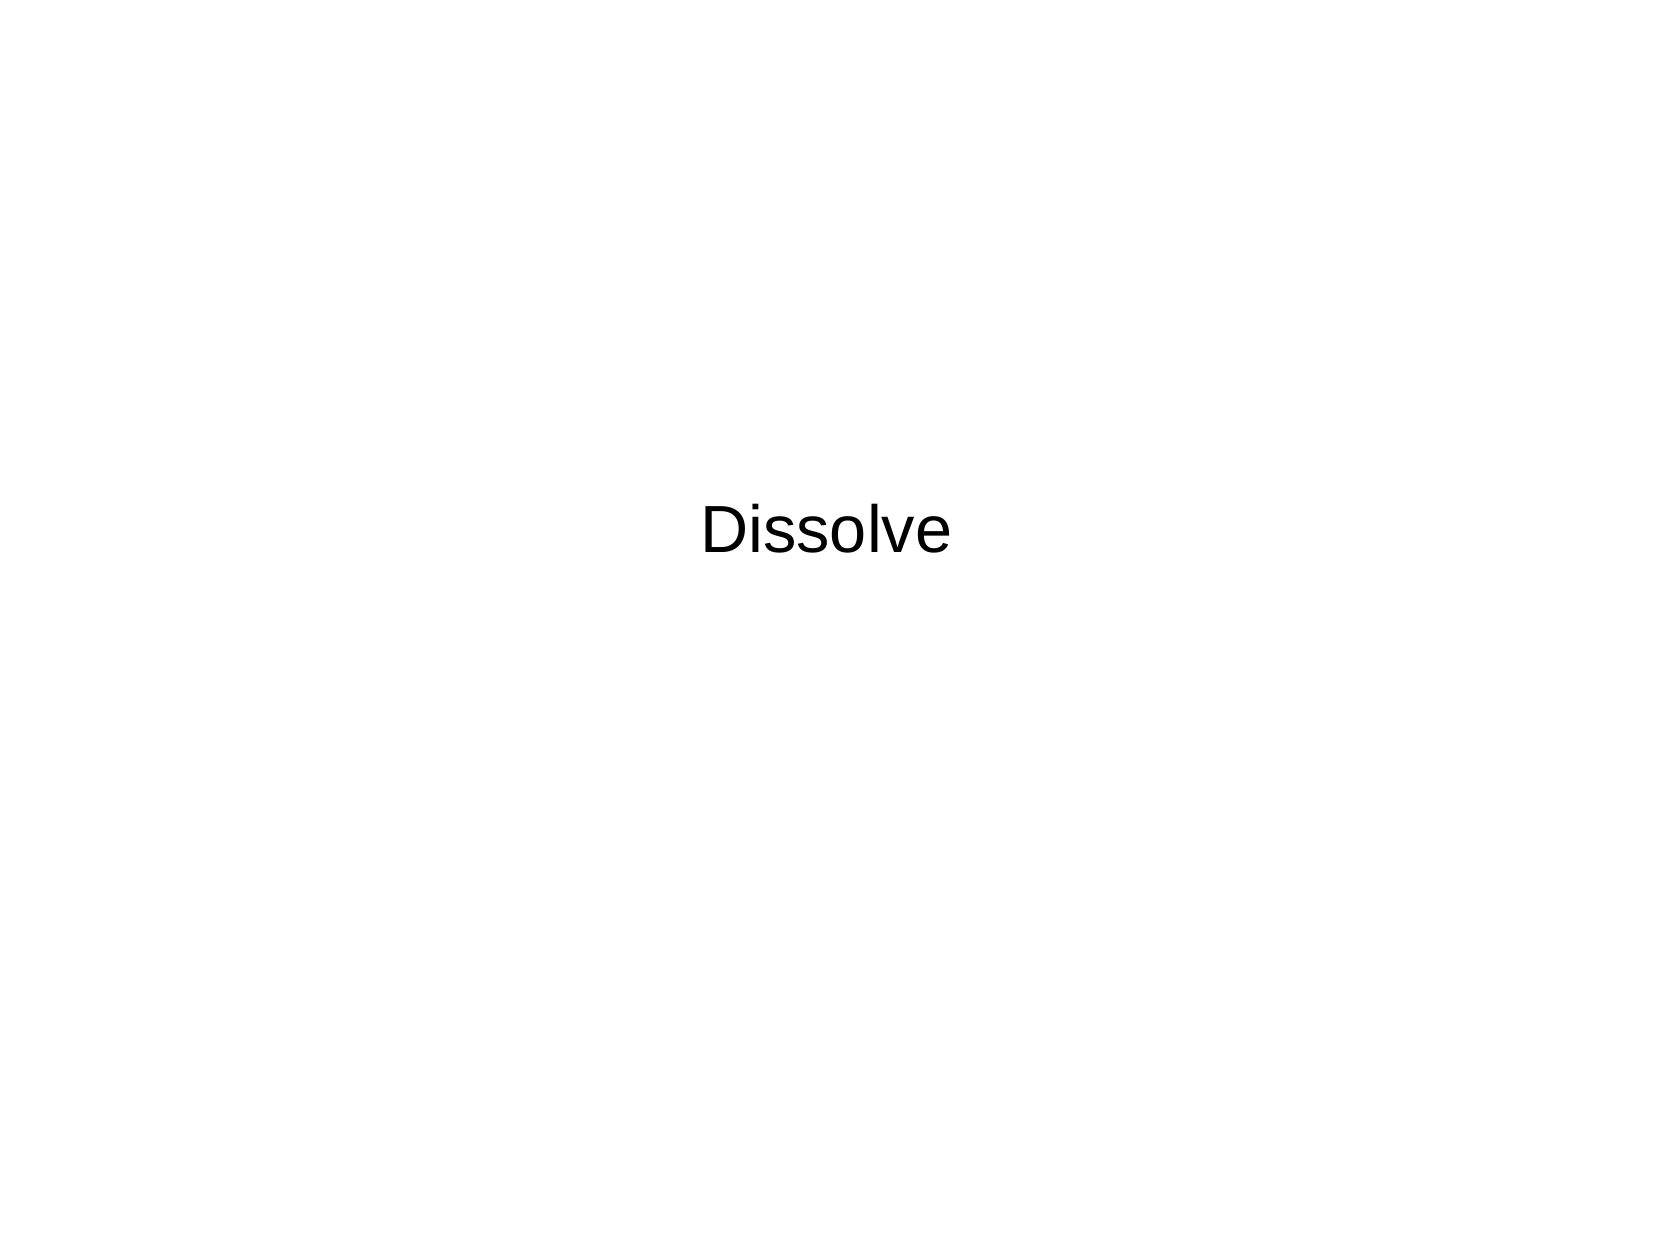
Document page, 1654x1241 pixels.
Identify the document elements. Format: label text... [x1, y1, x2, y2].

subtitle Dissolve [82, 49, 1571, 1010]
